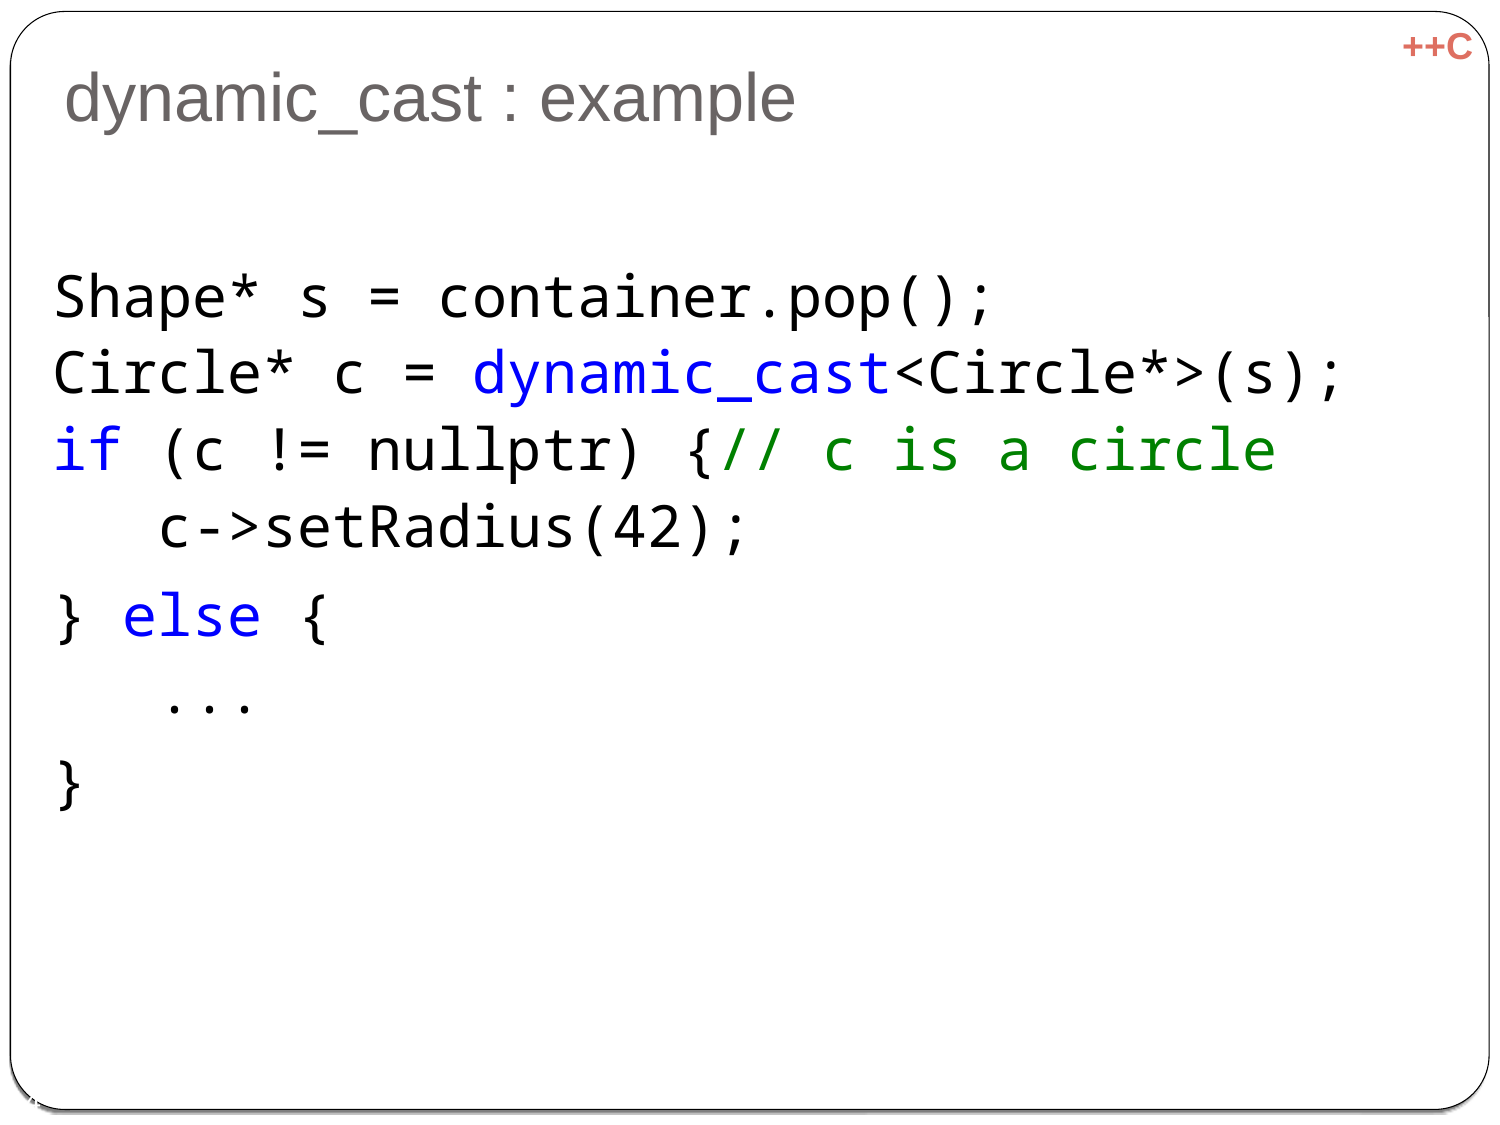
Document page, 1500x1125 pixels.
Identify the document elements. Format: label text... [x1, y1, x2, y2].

slide_number <number> [0, 1074, 50, 1125]
title dynamic_cast : example [50, 45, 1450, 150]
list Shape* s = container.pop(); Circle* c = dynamic_cast<Circle*>(s); if (c != nullptr) {// c is a circle c->setRadius(42); } else { ... } [37, 162, 1463, 1088]
